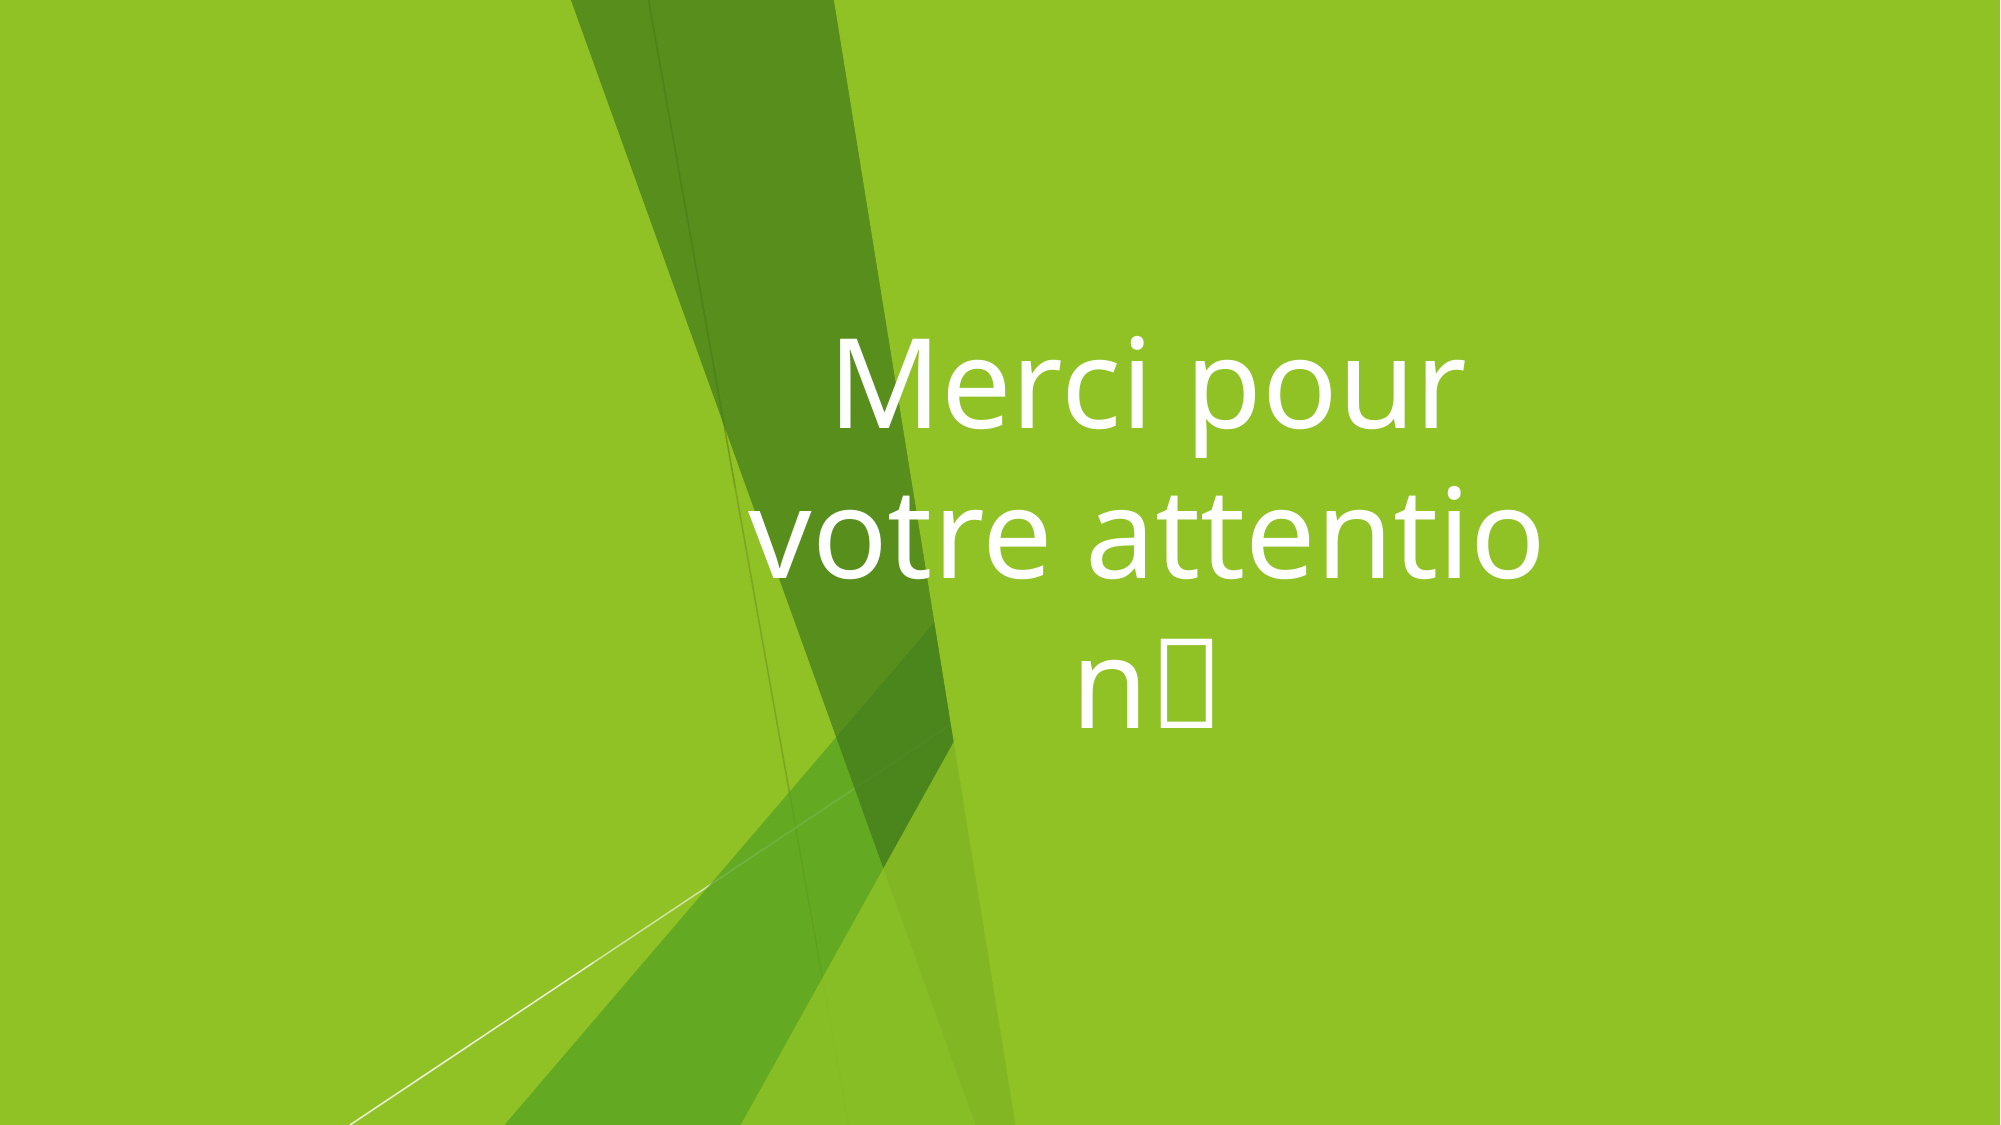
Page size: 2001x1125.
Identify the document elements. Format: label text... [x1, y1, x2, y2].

text_box [0, 0, 2000, 1125]
list Merci pour votre attention🙂 [733, 137, 1638, 987]
